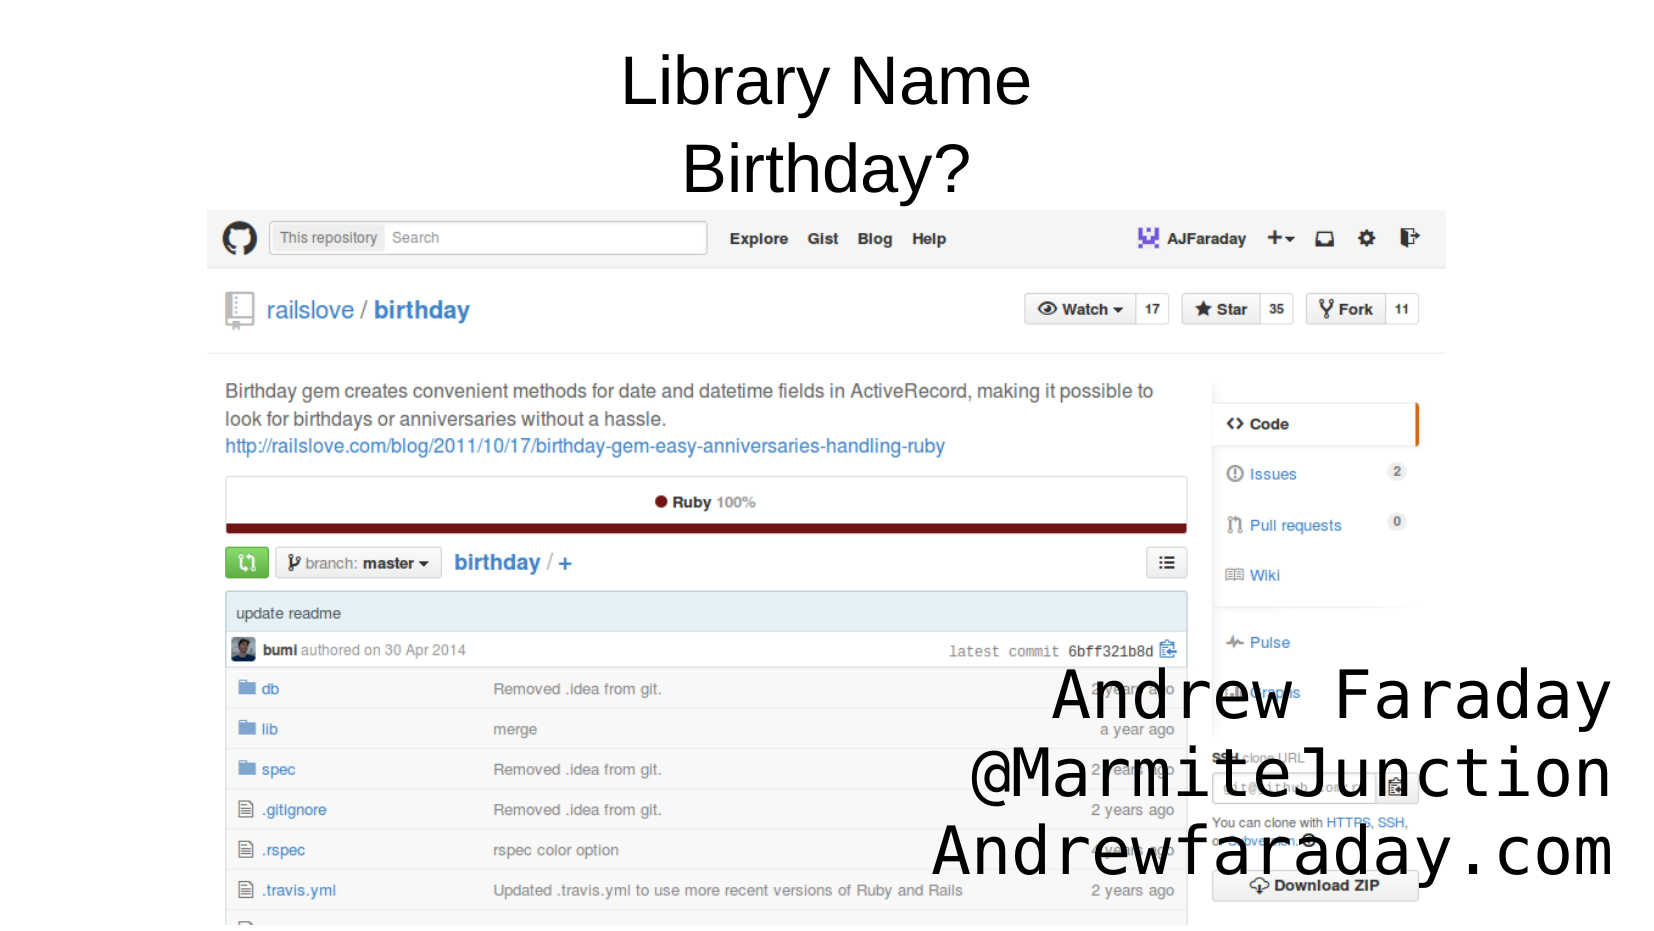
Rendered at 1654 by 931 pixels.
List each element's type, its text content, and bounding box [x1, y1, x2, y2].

title Birthday? [82, 125, 1571, 213]
title Library Name [82, 37, 1571, 124]
picture [207, 213, 1446, 925]
text_box Andrew Faraday @MarmiteJunction Andrewfaraday.com [744, 649, 1630, 898]
